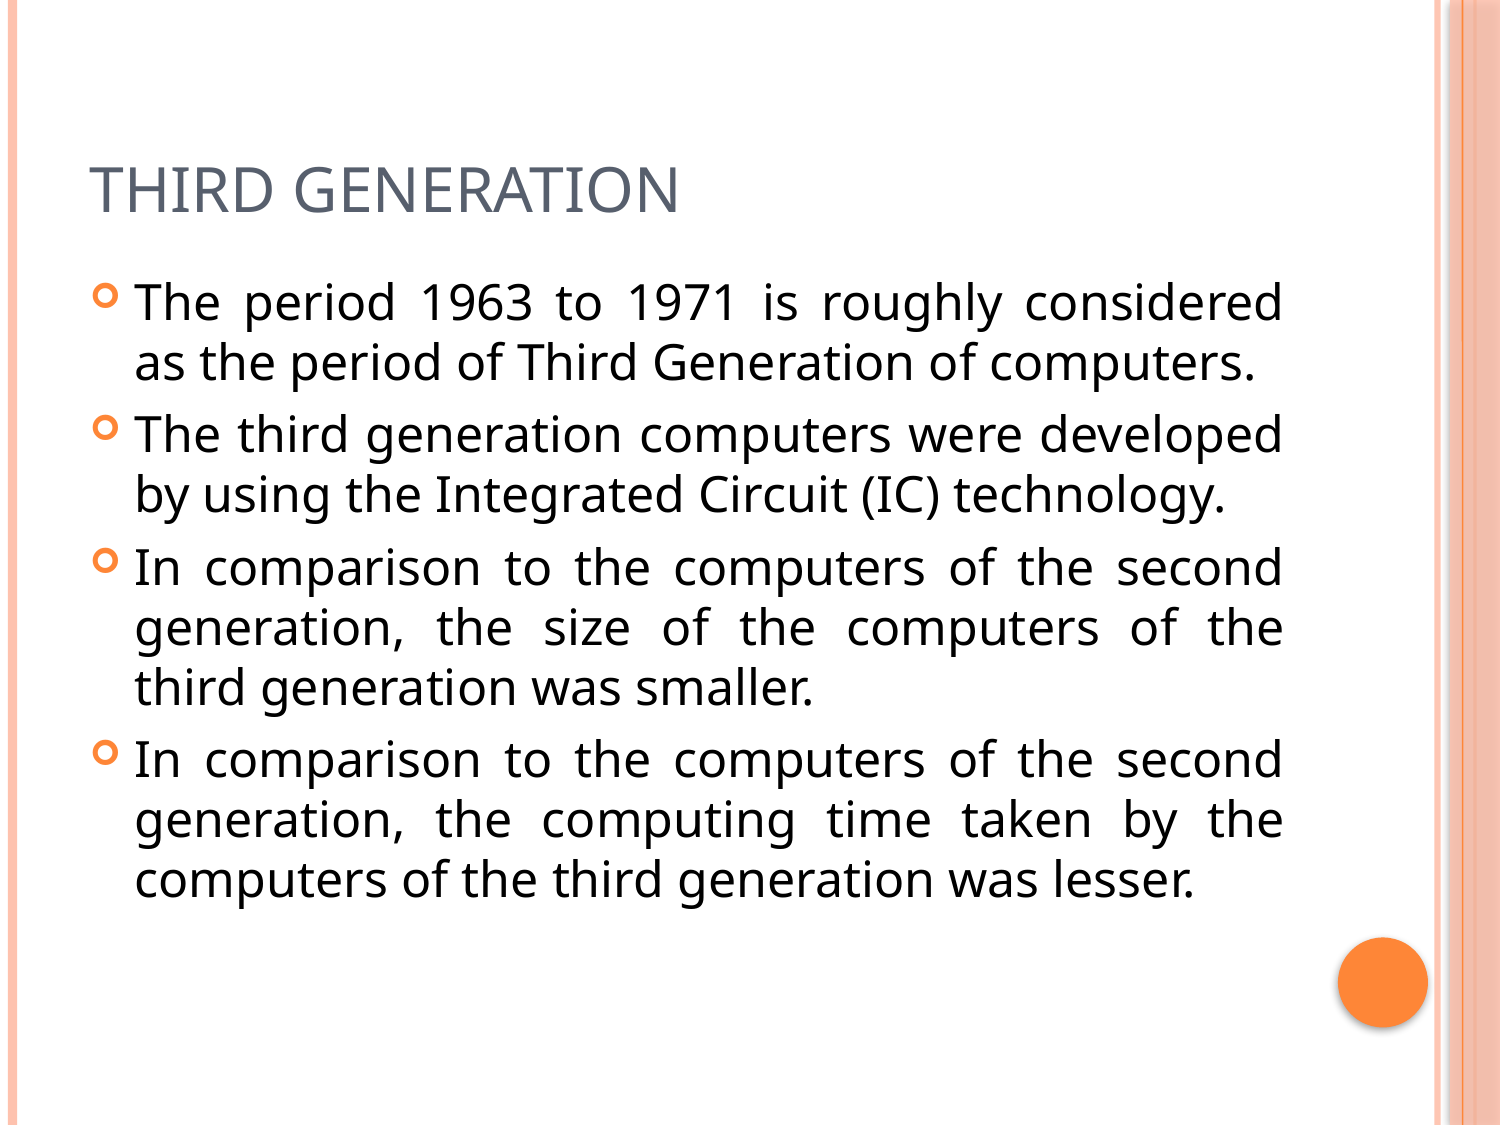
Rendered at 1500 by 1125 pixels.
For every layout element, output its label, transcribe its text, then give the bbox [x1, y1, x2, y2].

list The period 1963 to 1971 is roughly considered as the period of Third Generation of computers. The third generation computers were developed by using the Integrated Circuit (IC) technology. In comparison to the computers of the second generation, the size of the computers of the third generation was smaller. In comparison to the computers of the second generation, the computing time taken by the computers of the third generation was lesser. [75, 262, 1300, 1062]
title Third Generation [75, 45, 1300, 233]
